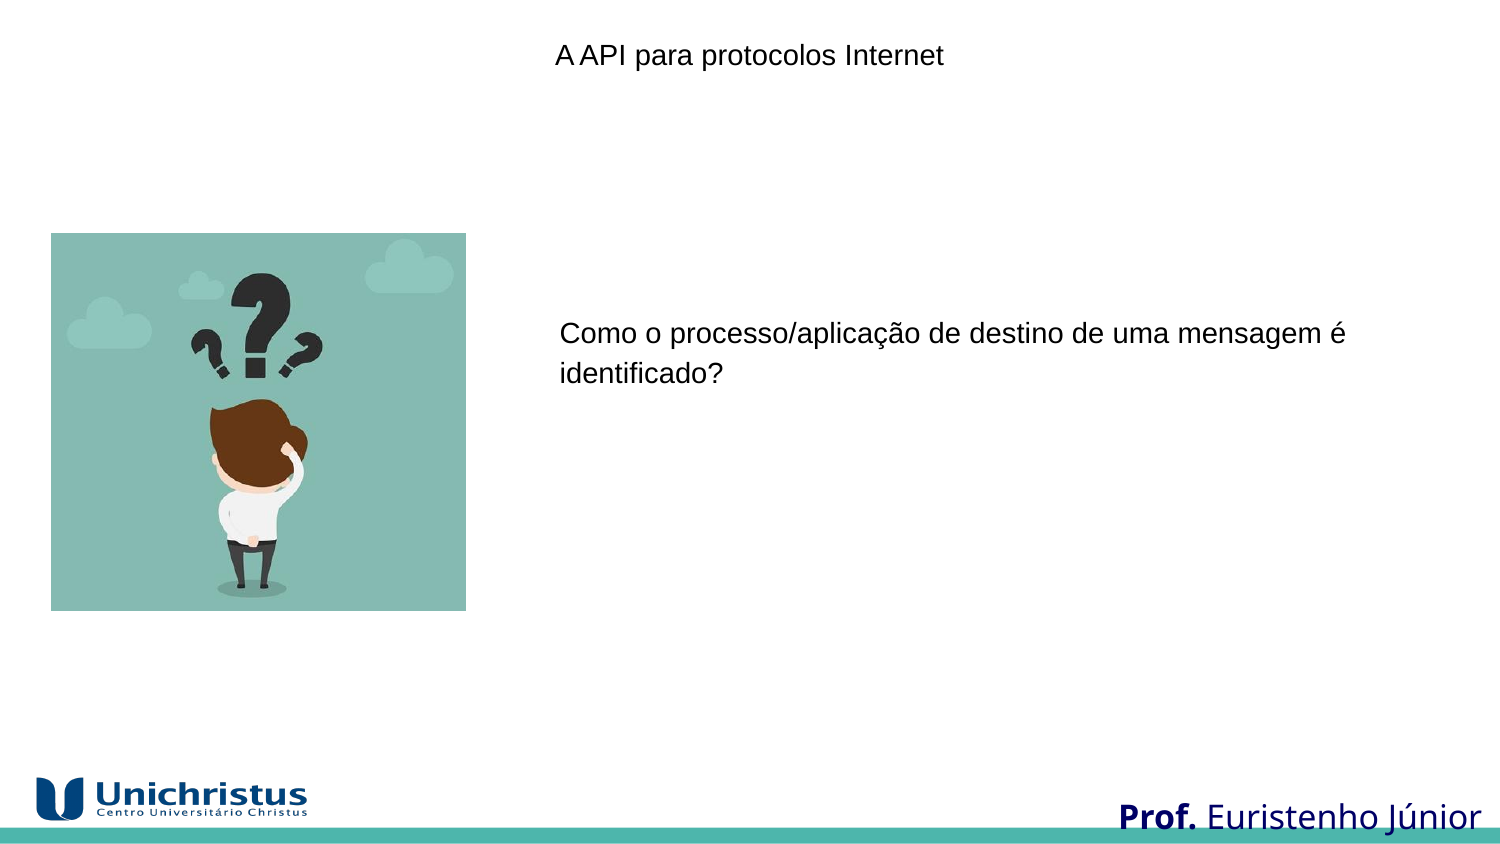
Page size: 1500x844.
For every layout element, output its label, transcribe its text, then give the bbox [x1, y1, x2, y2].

picture [32, 775, 311, 822]
picture [51, 233, 466, 611]
list Como o processo/aplicação de destino de uma mensagem é identificado? [544, 152, 1449, 750]
title A API para protocolos Internet [51, 20, 1449, 137]
